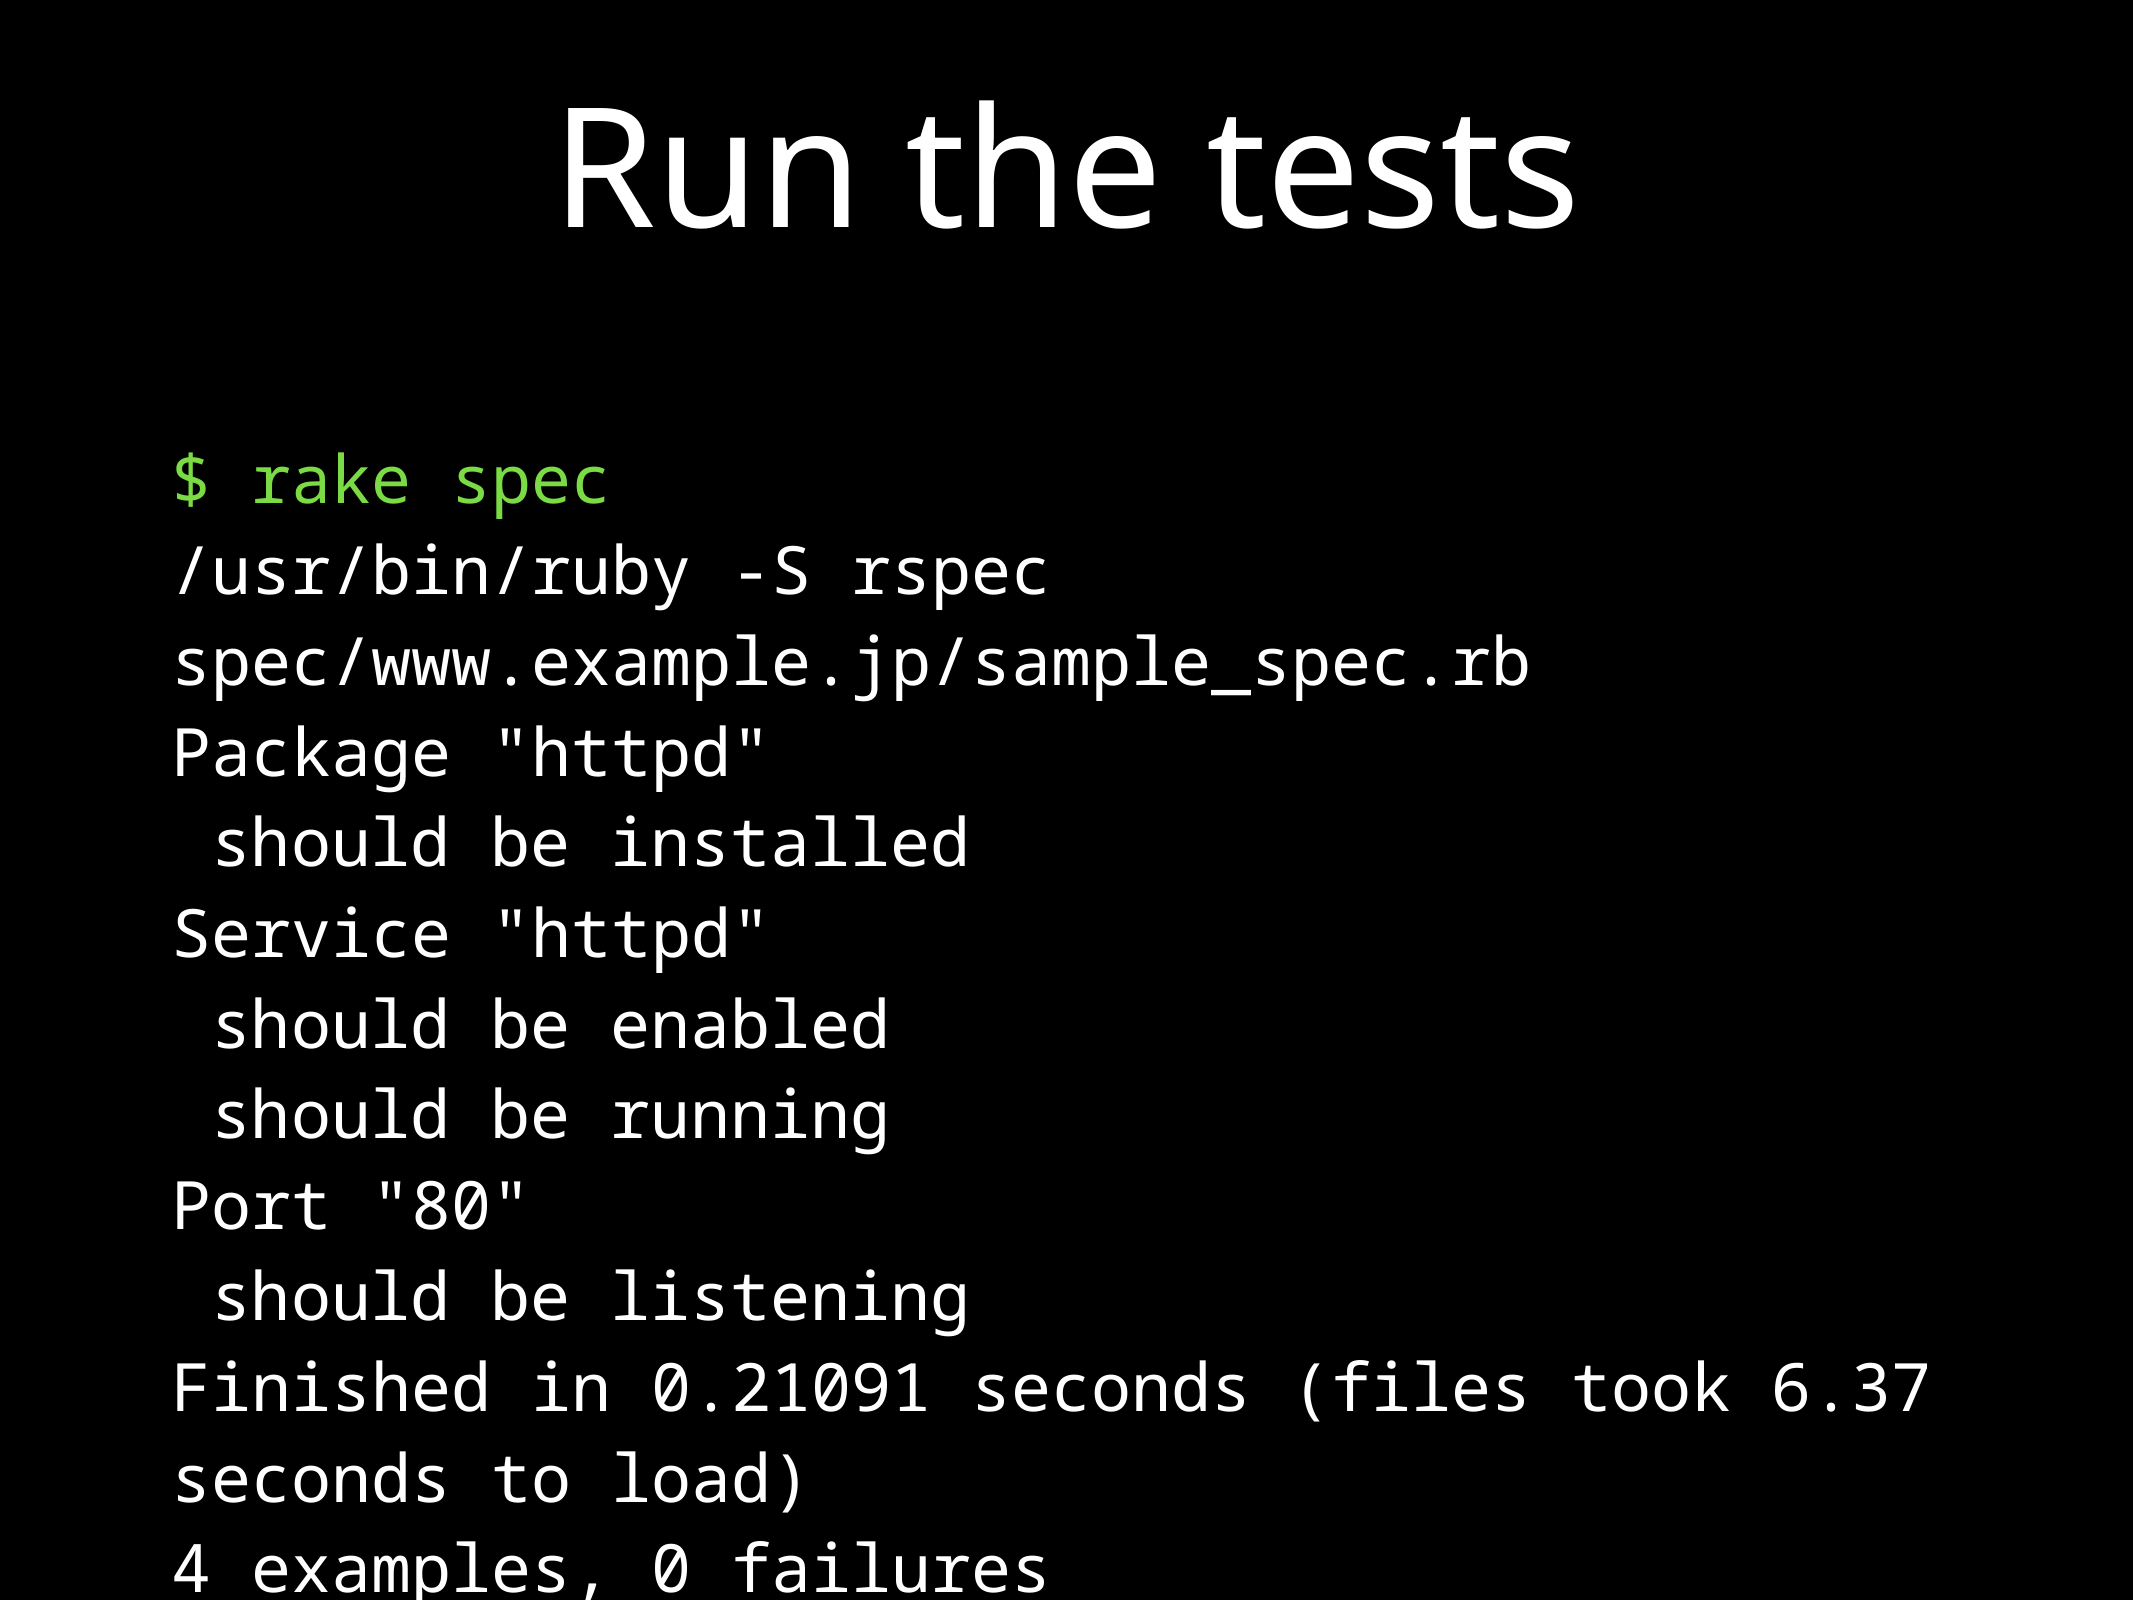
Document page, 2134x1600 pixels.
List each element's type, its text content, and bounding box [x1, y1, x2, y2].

text_box Run the tests [156, 41, 1978, 396]
text_box $ rake spec /usr/bin/ruby -S rspec spec/www.example.jp/sample_spec.rb Package "httpd" should be installed Service "httpd" should be enabled should be running Port "80" should be listening Finished in 0.21091 seconds (files took 6.37 seconds to load) 4 examples, 0 failures [156, 425, 1978, 1457]
